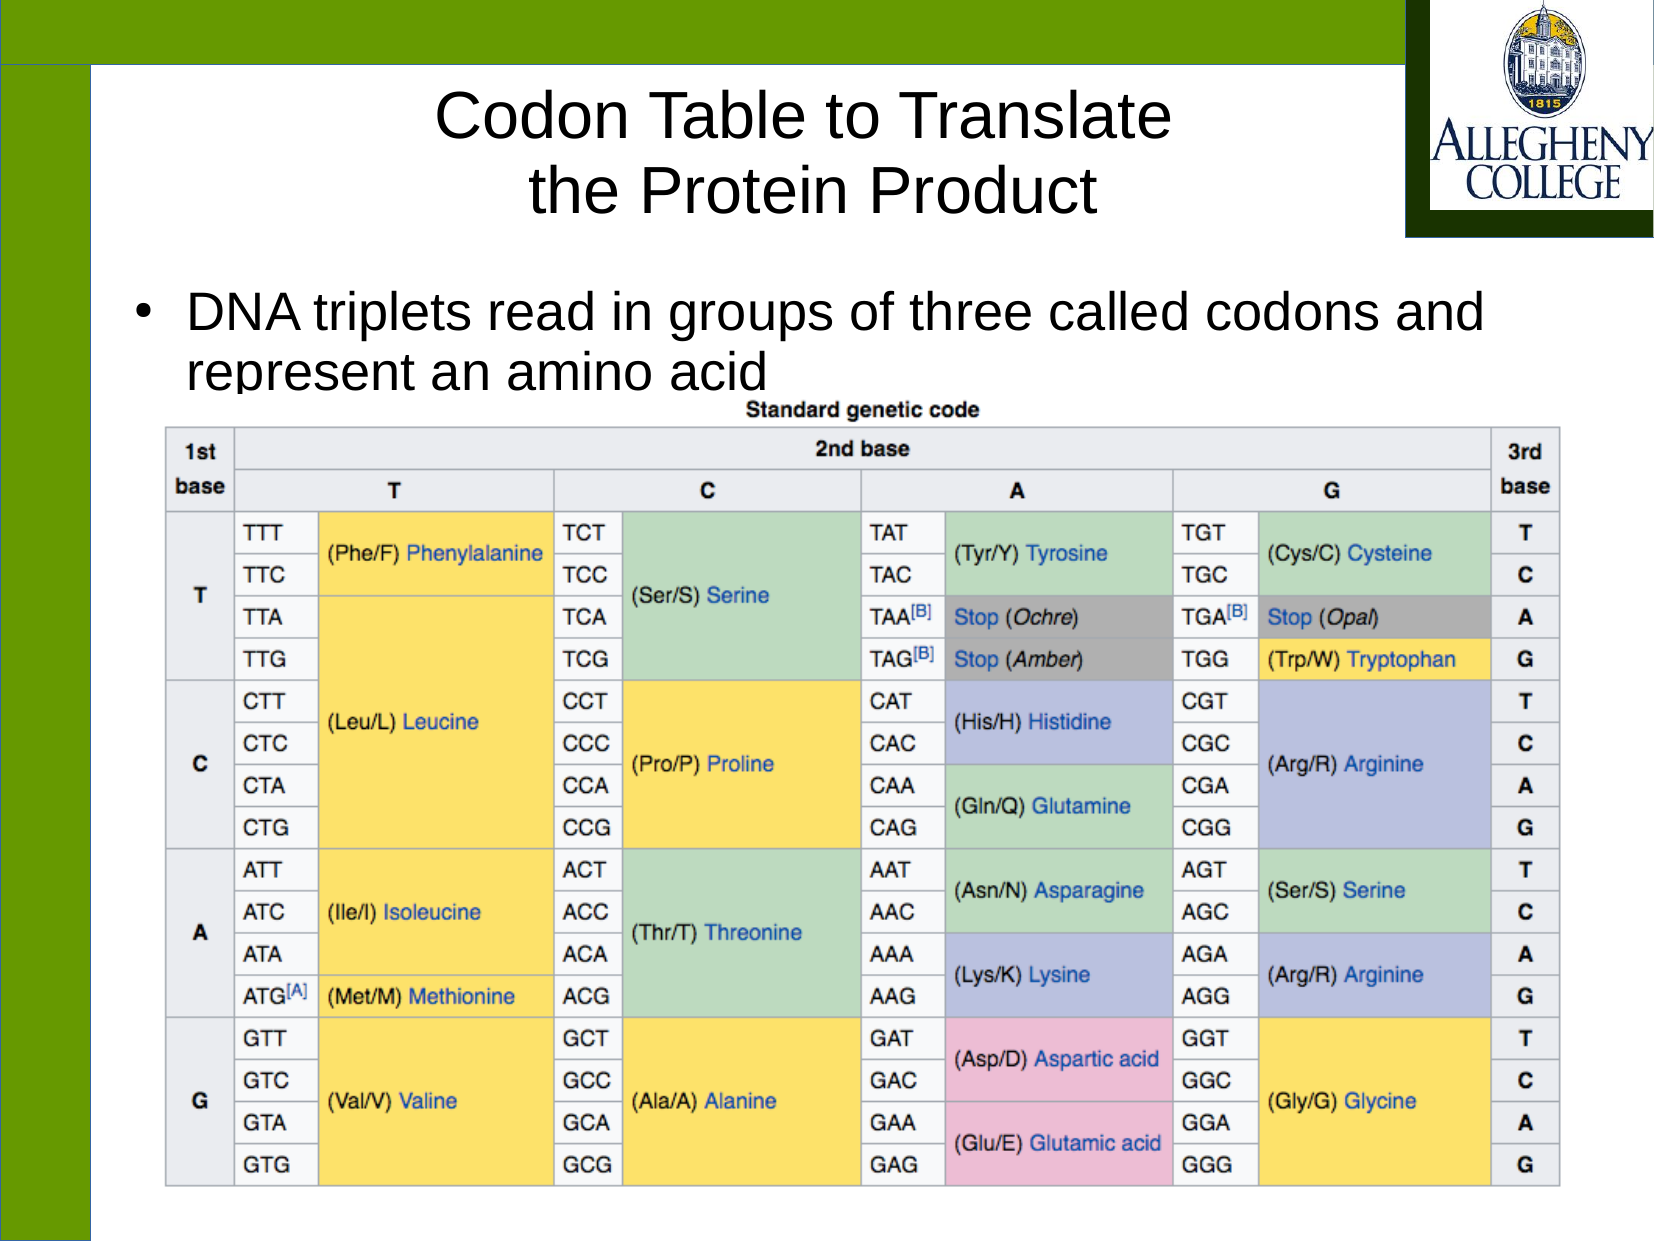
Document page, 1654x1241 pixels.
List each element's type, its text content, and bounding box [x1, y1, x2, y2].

title Codon Table to Translate the Protein Product [112, 65, 1515, 257]
text_box [0, 0, 1654, 1241]
picture [1430, 0, 1654, 210]
list DNA triplets read in groups of three called codons and represent an amino acid [115, 281, 1654, 447]
picture [159, 394, 1581, 1204]
